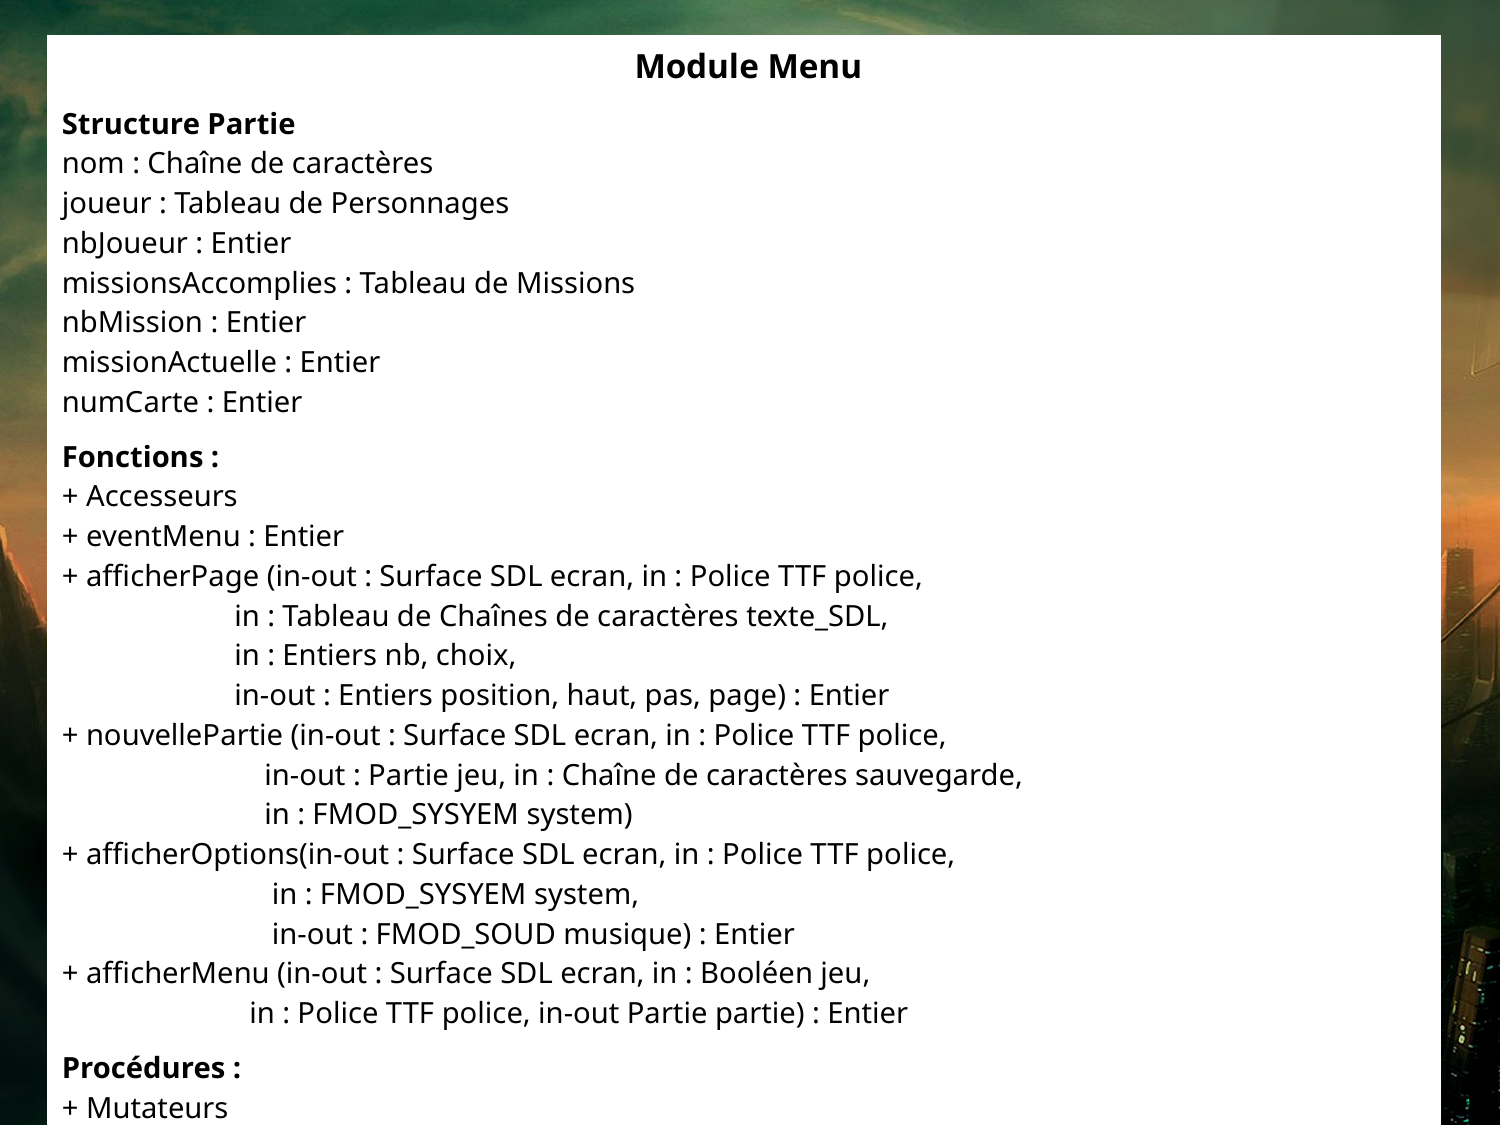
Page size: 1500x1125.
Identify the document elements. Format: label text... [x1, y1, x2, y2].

table_cell Fonctions : + Accesseurs + eventMenu : Entier + afficherPage (in-out : Surface SDL ecran, in : Police TTF police, in : Tableau de Chaînes de caractères texte_SDL, in : Entiers nb, choix, in-out : Entiers position, haut, pas, page) : Entier + nouvellePartie (in-out : Surface SDL ecran, in : Police TTF police, in-out : Partie jeu, in : Chaîne de caractères sauvegarde, in : FMOD_SYSYEM system) + afficherOptions(in-out : Surface SDL ecran, in : Police TTF police, in : FMOD_SYSYEM system, in-out : FMOD_SOUD musique) : Entier + afficherMenu (in-out : Surface SDL ecran, in : Booléen jeu, in : Police TTF police, in-out Partie partie) : Entier [47, 428, 1441, 1040]
table_cell Procédures : + Mutateurs + partieInit (in-out : Partie jeu, … ) + partieLibere (in-out : Partie jeu) [47, 1040, 1441, 1125]
table_header Module Menu [47, 35, 1441, 95]
table_cell Structure Partie nom : Chaîne de caractères joueur : Tableau de Personnages nbJoueur : Entier missionsAccomplies : Tableau de Missions nbMission : Entier missionActuelle : Entier numCarte : Entier [47, 95, 1441, 428]
picture [0, 0, 1500, 1125]
